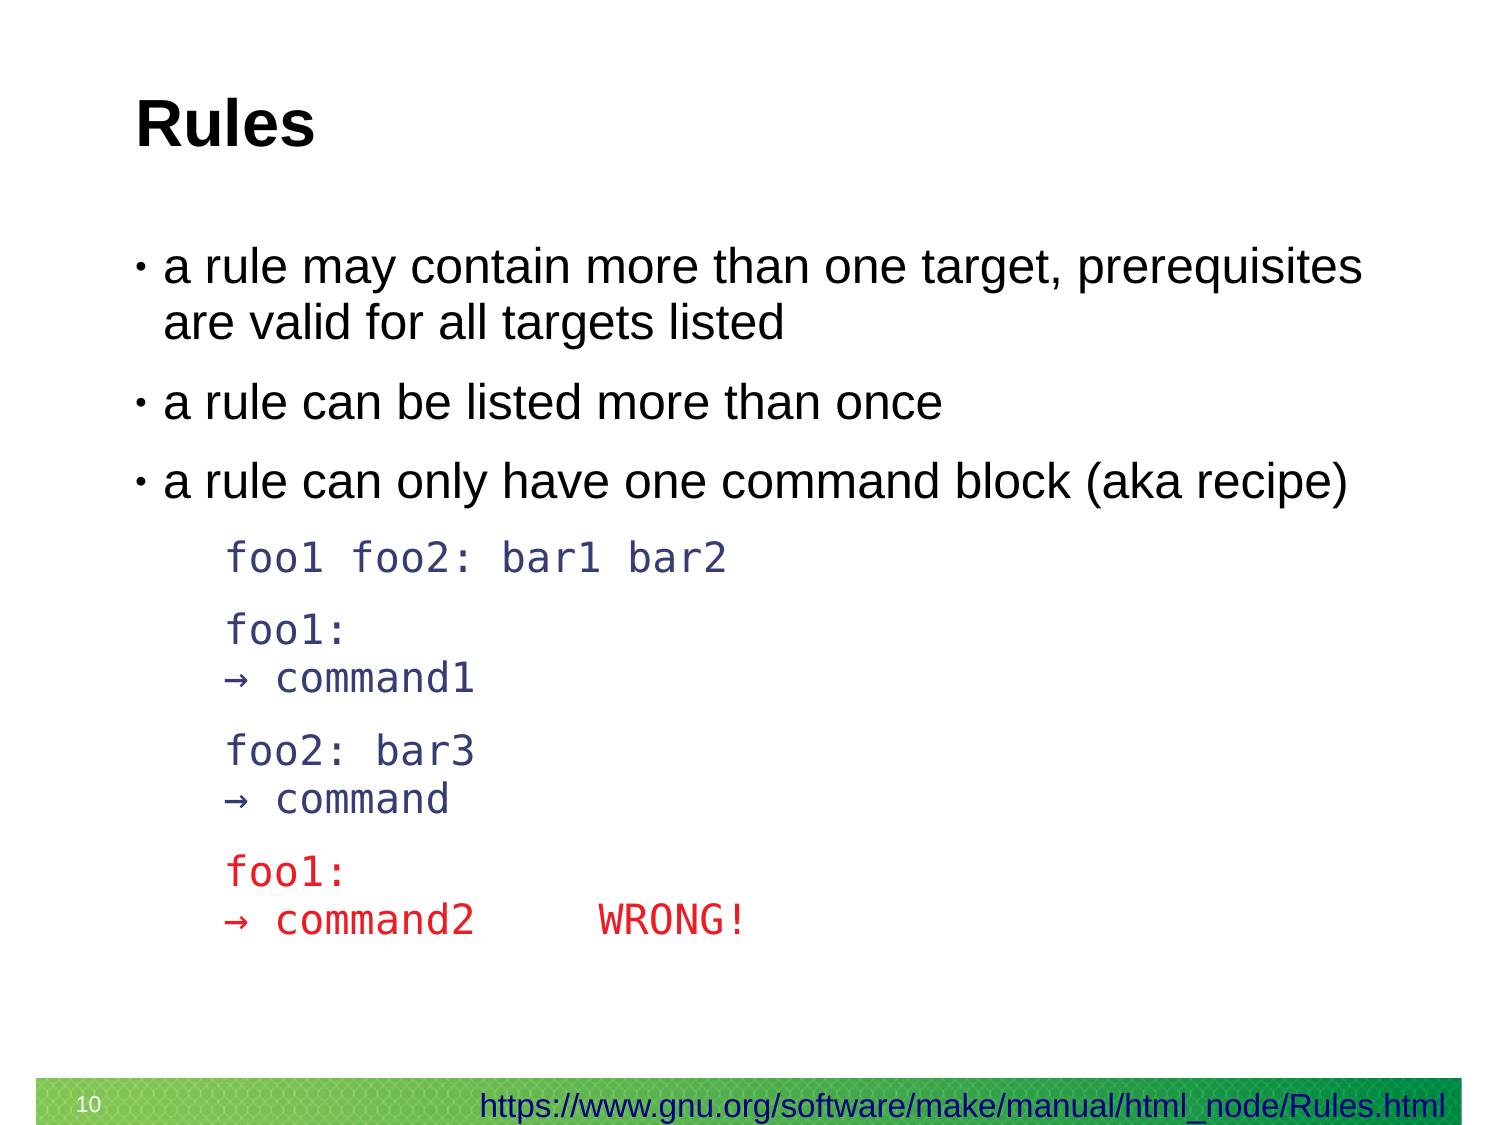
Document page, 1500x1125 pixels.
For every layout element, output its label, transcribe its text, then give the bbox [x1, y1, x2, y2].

title Rules [135, 41, 1372, 204]
list a rule may contain more than one target, prerequisites are valid for all targets listed a rule can be listed more than once a rule can only have one command block (aka recipe) foo1 foo2: bar1 bar2 foo1: → command1 foo2: bar3 → command foo1: → command2 WRONG! [135, 238, 1372, 982]
text_box https://www.gnu.org/software/make/manual/html_node/Rules.html [465, 1080, 1463, 1125]
picture [36, 1078, 1462, 1125]
